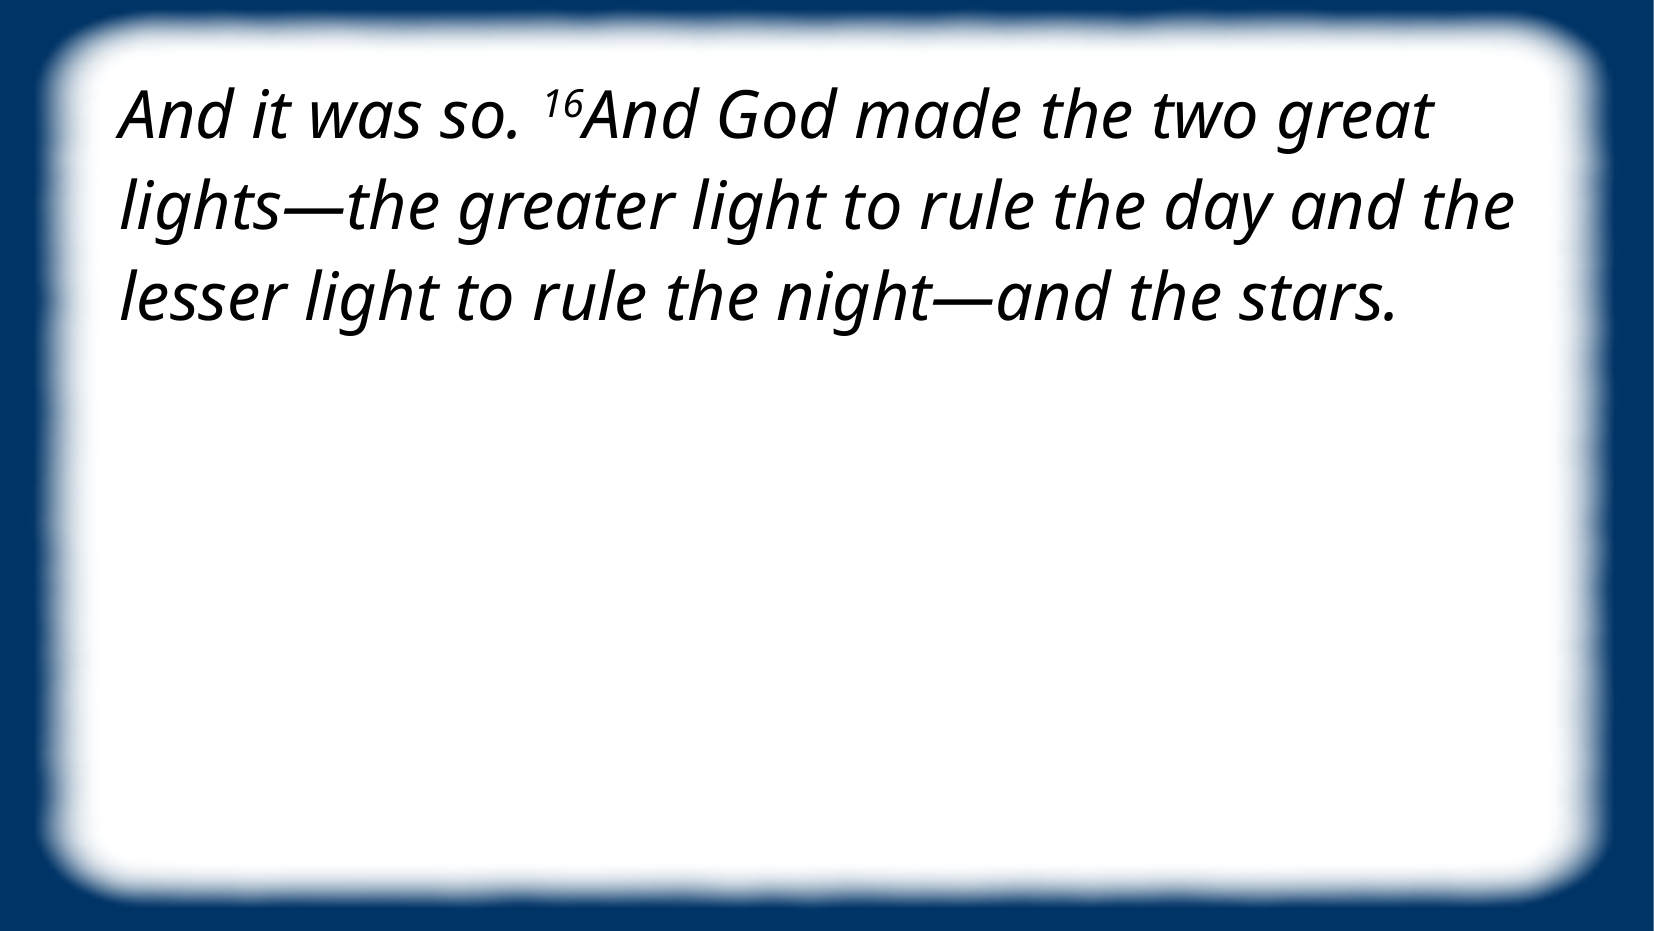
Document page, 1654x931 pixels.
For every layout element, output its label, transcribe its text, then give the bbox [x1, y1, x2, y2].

picture [0, 0, 1654, 931]
text_box And it was so. 16And God made the two great lights—the greater light to rule the day and the lesser light to rule the night—and the stars. [105, 60, 1546, 342]
